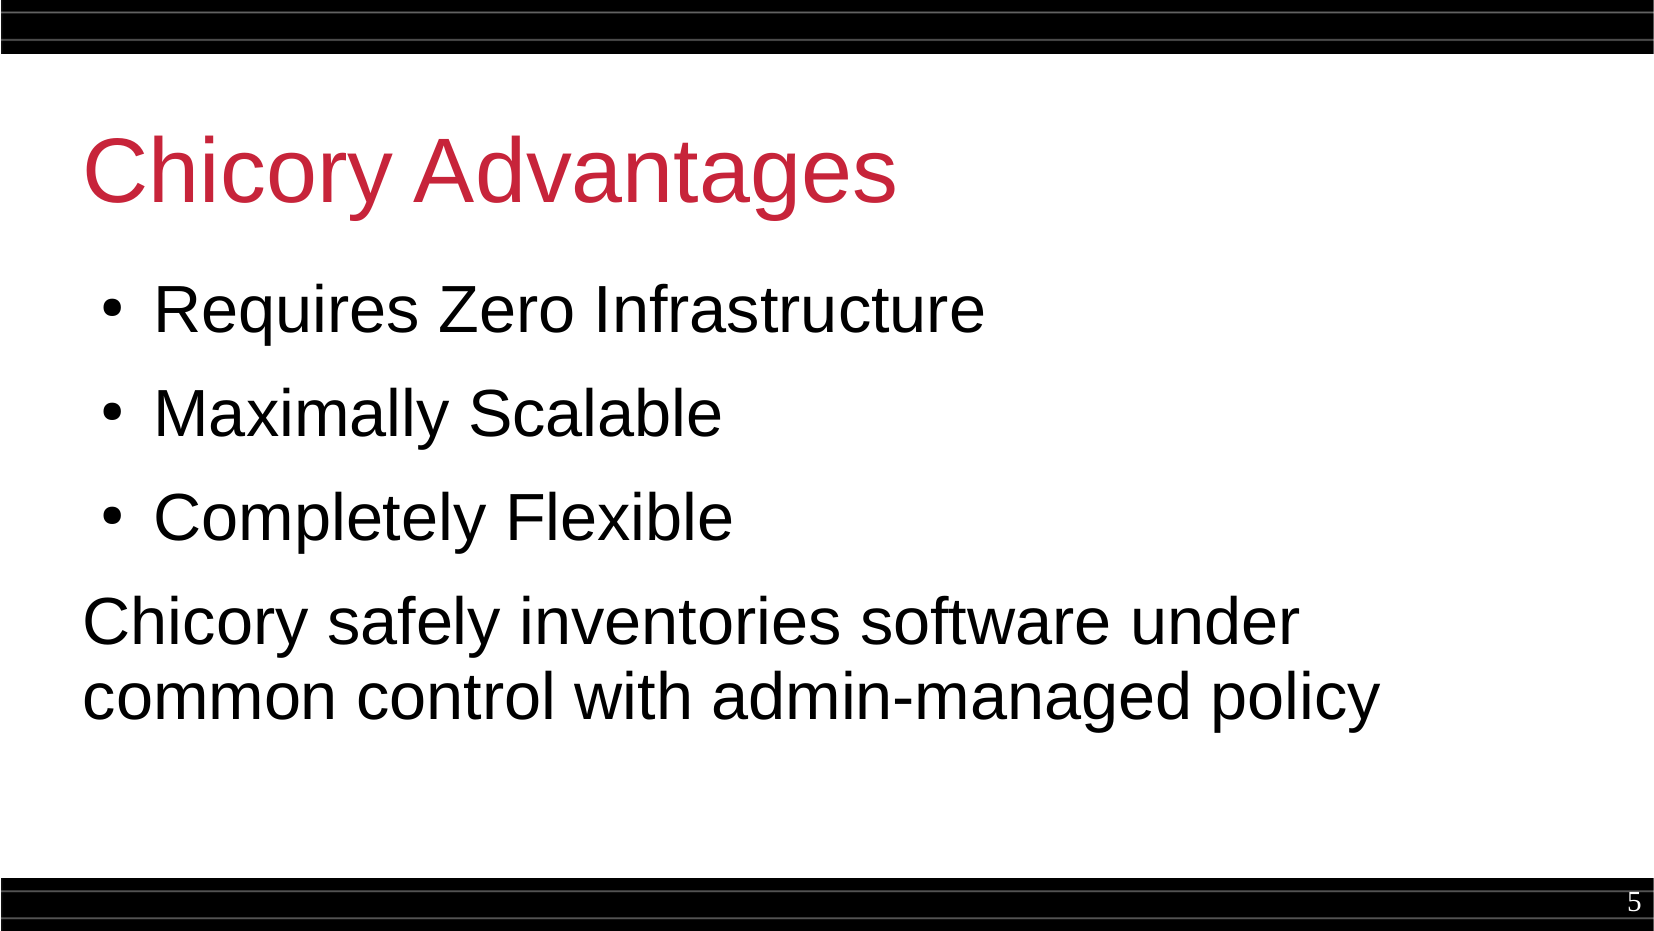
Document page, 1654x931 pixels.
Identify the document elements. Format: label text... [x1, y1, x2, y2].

list Requires Zero Infrastructure Maximally Scalable Completely Flexible Chicory safely inventories software under common control with admin-managed policy [82, 271, 1571, 758]
title Chicory Advantages [82, 92, 1571, 249]
picture [1, 878, 1654, 931]
picture [1, 0, 1654, 54]
